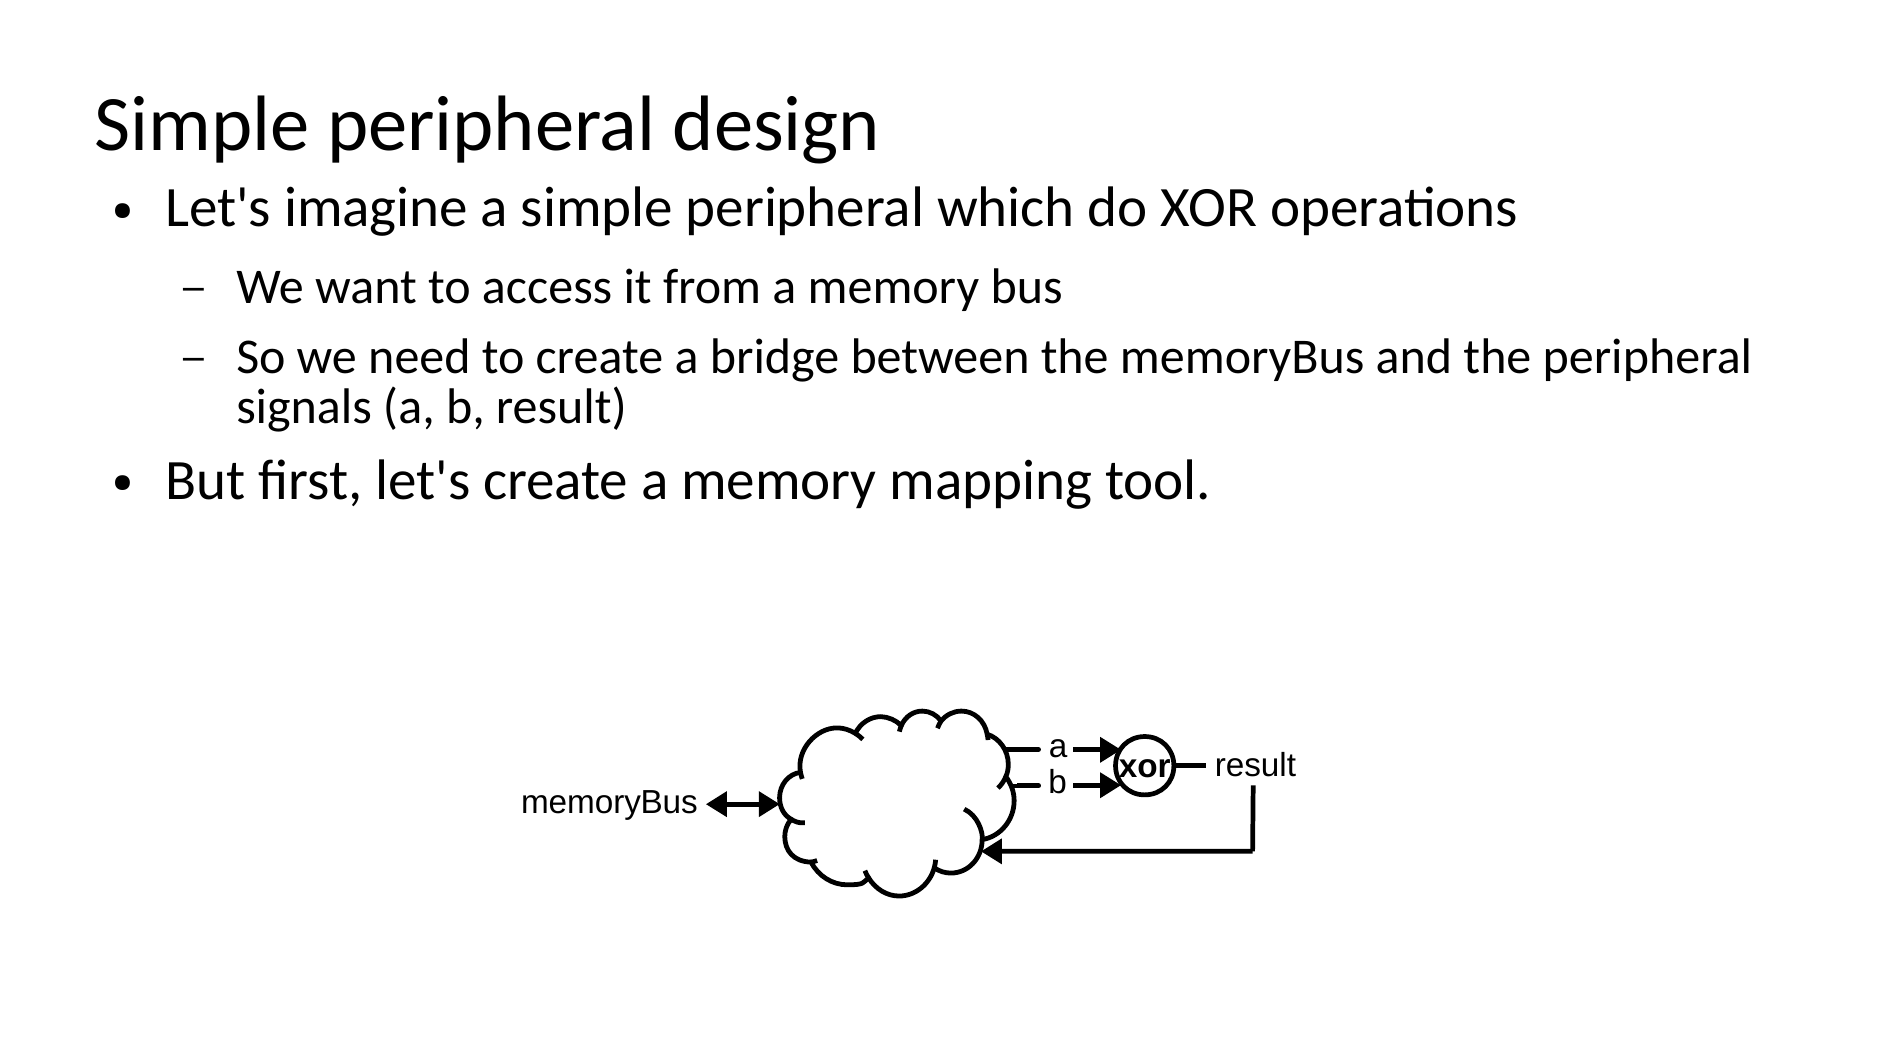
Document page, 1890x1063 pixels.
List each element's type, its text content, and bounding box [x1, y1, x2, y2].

title Simple peripheral design [94, 42, 1796, 183]
picture [506, 708, 1312, 899]
list Let's imagine a simple peripheral which do XOR operations We want to access it from a memory bus So we need to create a bridge between the memoryBus and the peripheral signals (a, b, result) But first, let's create a memory mapping tool. [94, 183, 1796, 896]
